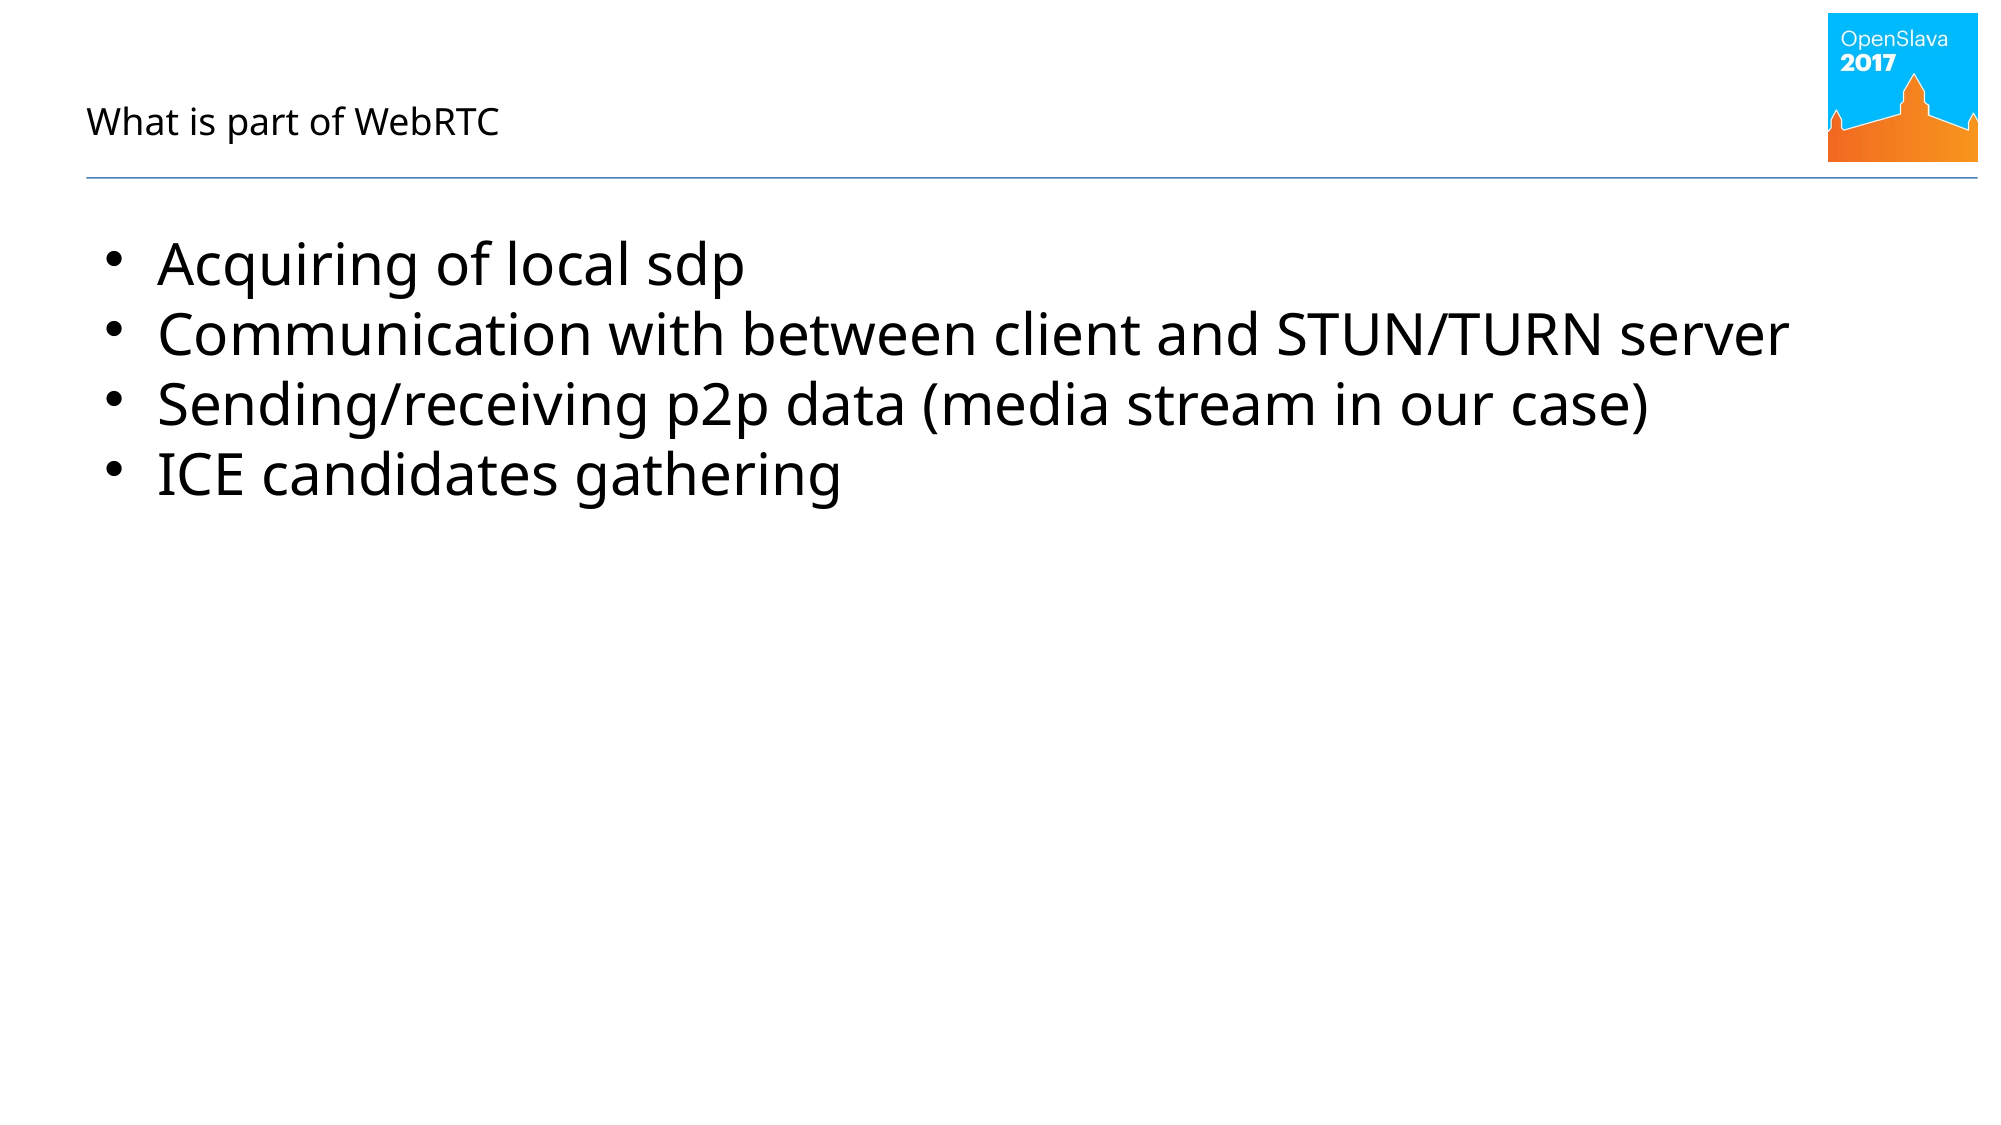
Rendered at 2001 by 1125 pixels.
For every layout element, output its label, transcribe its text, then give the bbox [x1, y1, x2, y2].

picture [1868, 37, 1882, 44]
picture [1918, 37, 1924, 45]
picture [1842, 54, 1871, 71]
text_box What is part of WebRTC [86, 62, 1829, 178]
text_box Acquiring of local sdp Communication with between client and STUN/TURN server Sending/receiving p2p data (media stream in our case) ICE candidates gathering [86, 226, 1829, 997]
picture [1829, 75, 1978, 162]
picture [1873, 54, 1881, 71]
picture [1884, 54, 1895, 71]
picture [1941, 35, 1947, 45]
